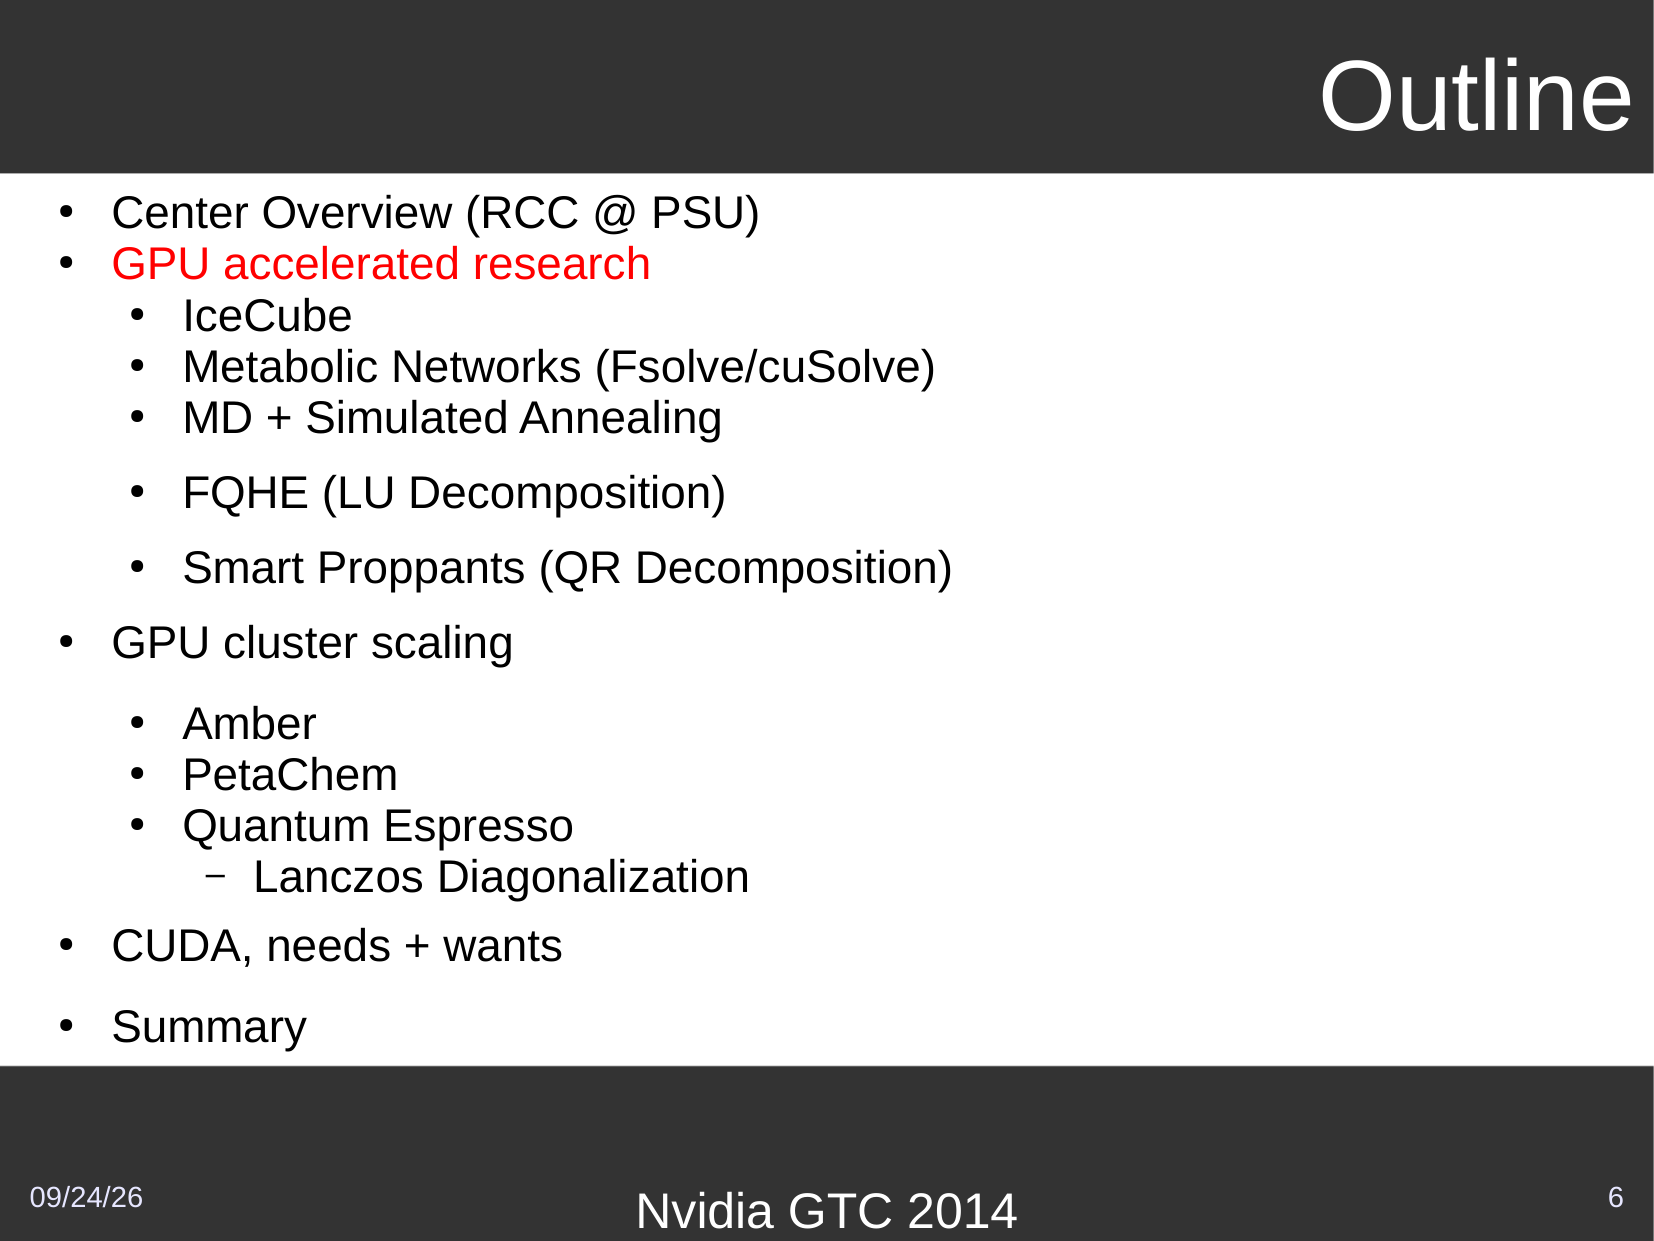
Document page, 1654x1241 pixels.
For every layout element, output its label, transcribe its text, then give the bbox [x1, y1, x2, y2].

text_box Nvidia GTC 2014 [29, 1182, 1625, 1239]
picture [0, 0, 1654, 1241]
list Center Overview (RCC @ PSU) GPU accelerated research IceCube Metabolic Networks (Fsolve/cuSolve) MD + Simulated Annealing FQHE (LU Decomposition) Smart Proppants (QR Decomposition) GPU cluster scaling Amber PetaChem Quantum Espresso Lanczos Diagonalization CUDA, needs + wants Summary [40, 187, 1636, 1053]
title Outline [40, 11, 1636, 181]
